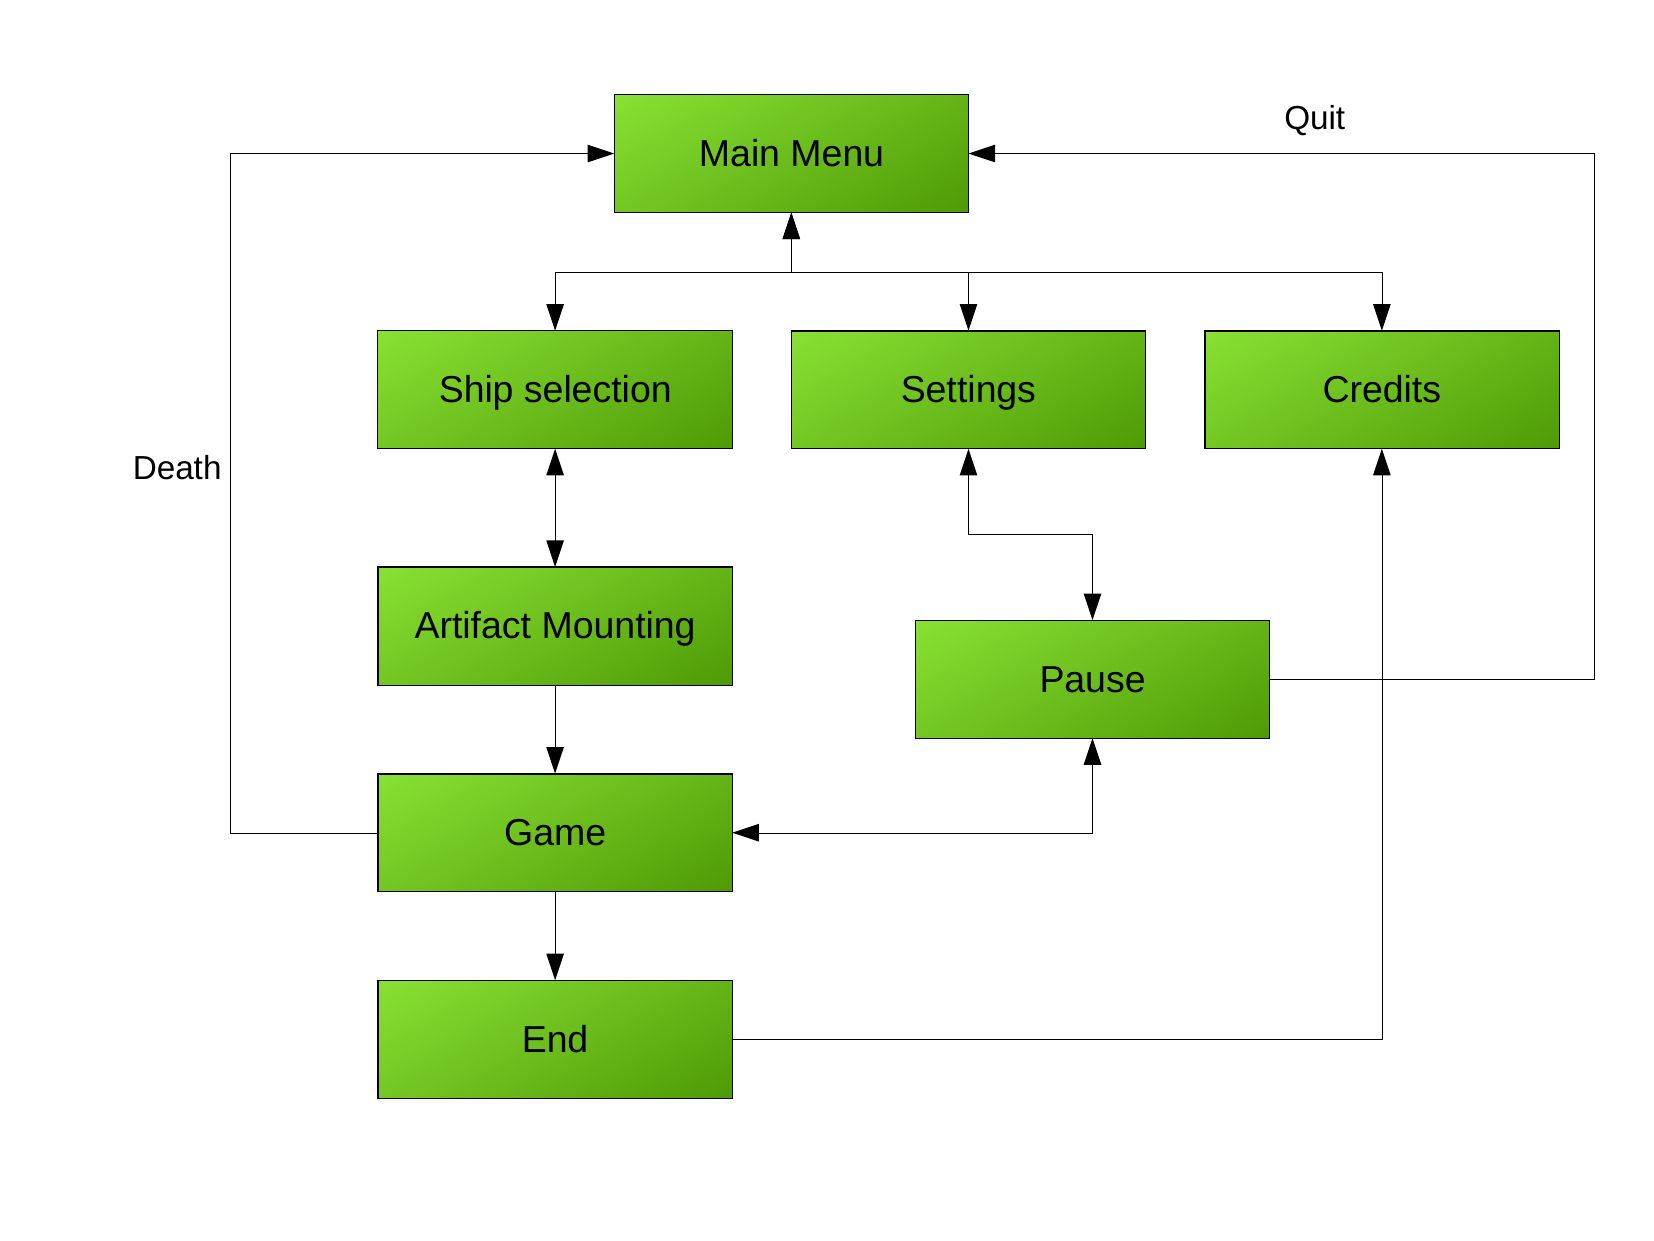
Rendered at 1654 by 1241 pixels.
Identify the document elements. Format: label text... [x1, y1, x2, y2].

text_box Main Menu [614, 94, 969, 213]
text_box Quit [1269, 92, 1389, 145]
text_box Artifact Mounting [377, 566, 733, 686]
text_box Settings [791, 330, 1146, 449]
text_box Game [377, 773, 733, 892]
text_box End [377, 980, 733, 1099]
text_box Ship selection [377, 330, 733, 449]
text_box Death [118, 442, 266, 532]
text_box Credits [1204, 330, 1560, 449]
text_box Pause [915, 620, 1270, 739]
